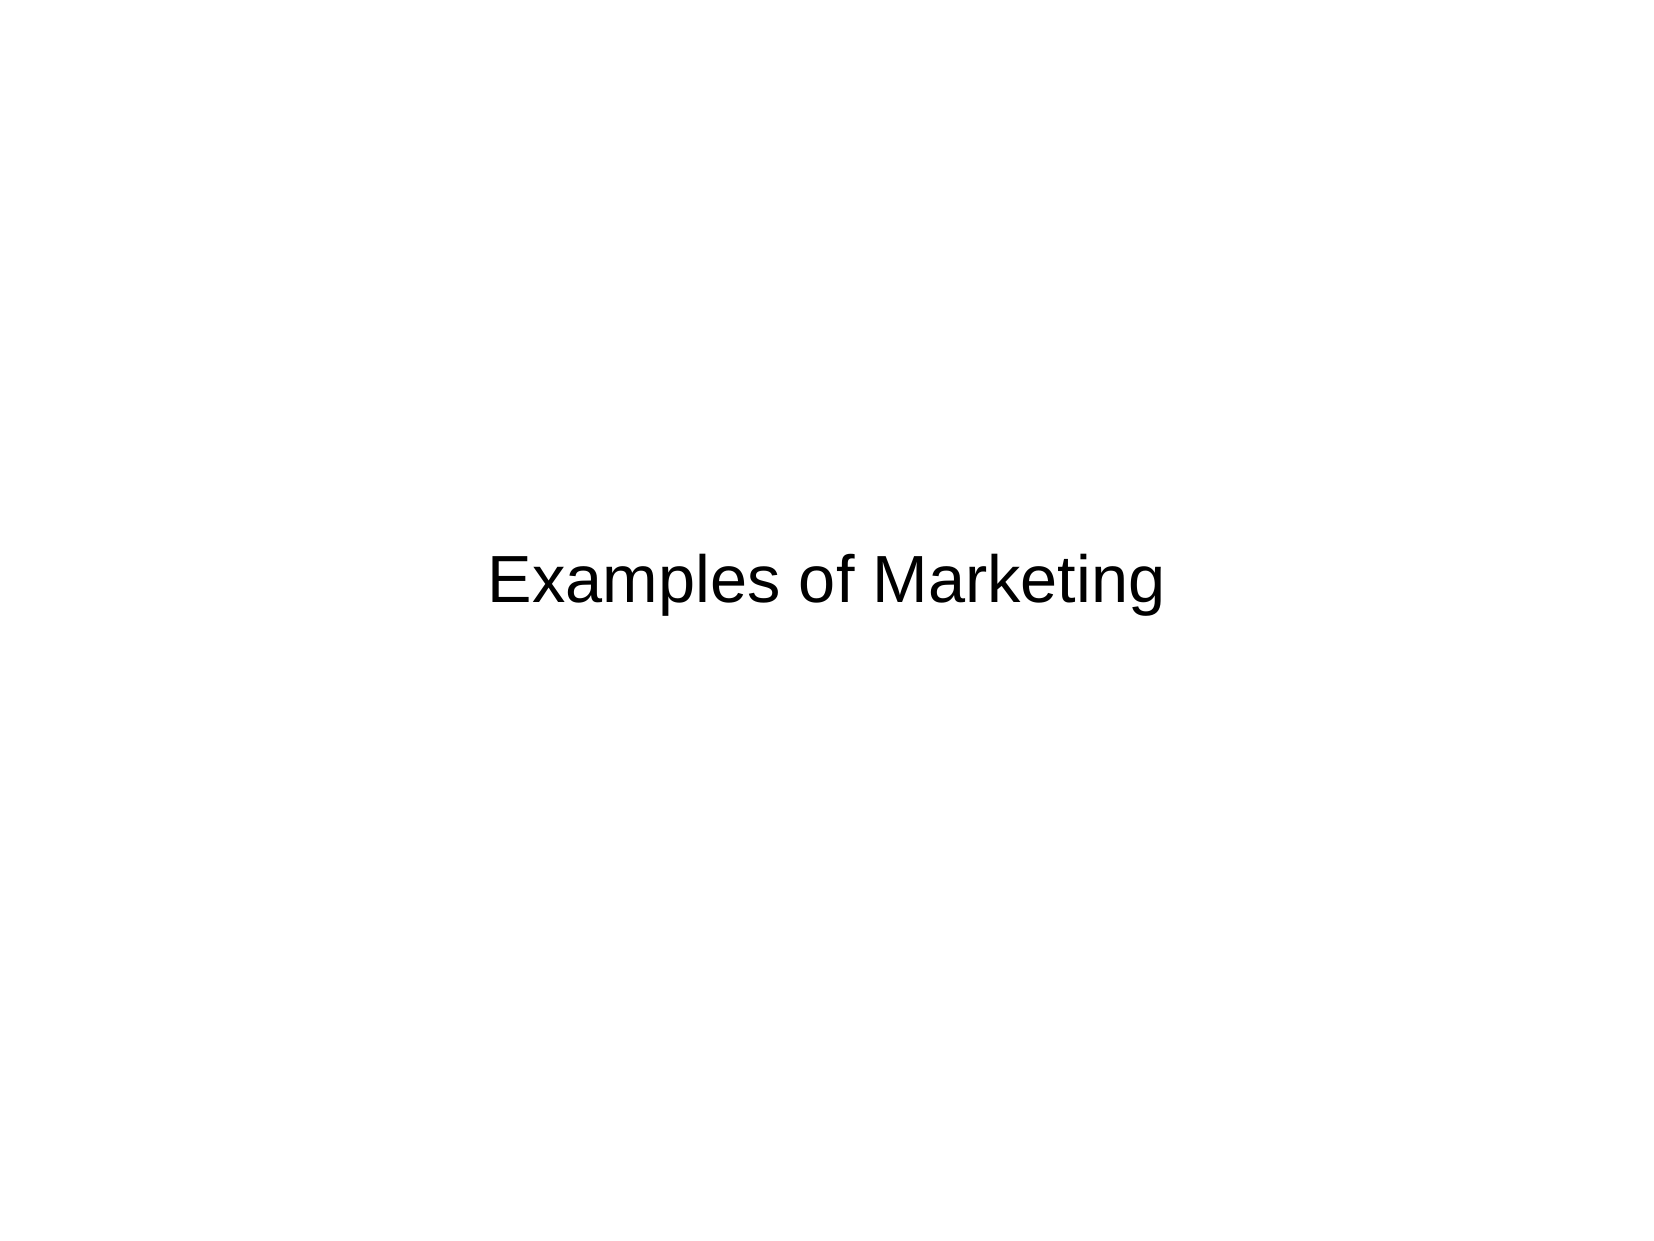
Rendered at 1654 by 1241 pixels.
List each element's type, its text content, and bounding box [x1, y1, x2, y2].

subtitle Examples of Marketing [82, 56, 1571, 1102]
